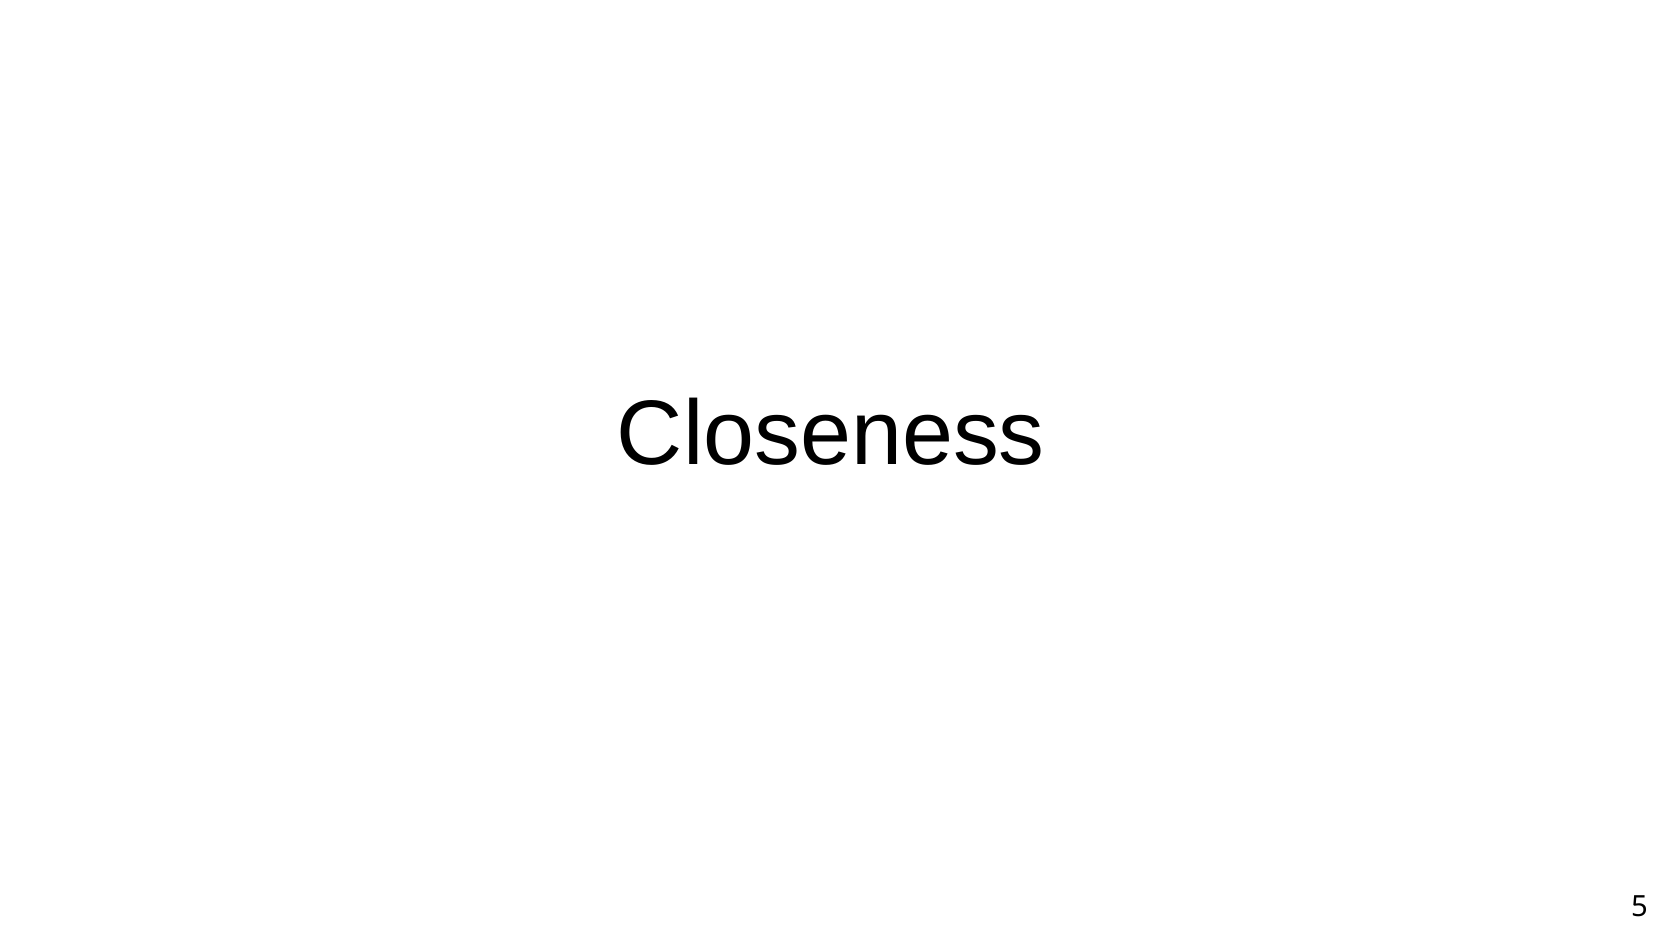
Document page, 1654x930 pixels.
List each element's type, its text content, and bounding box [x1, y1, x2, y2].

title Closeness [87, 354, 1576, 511]
